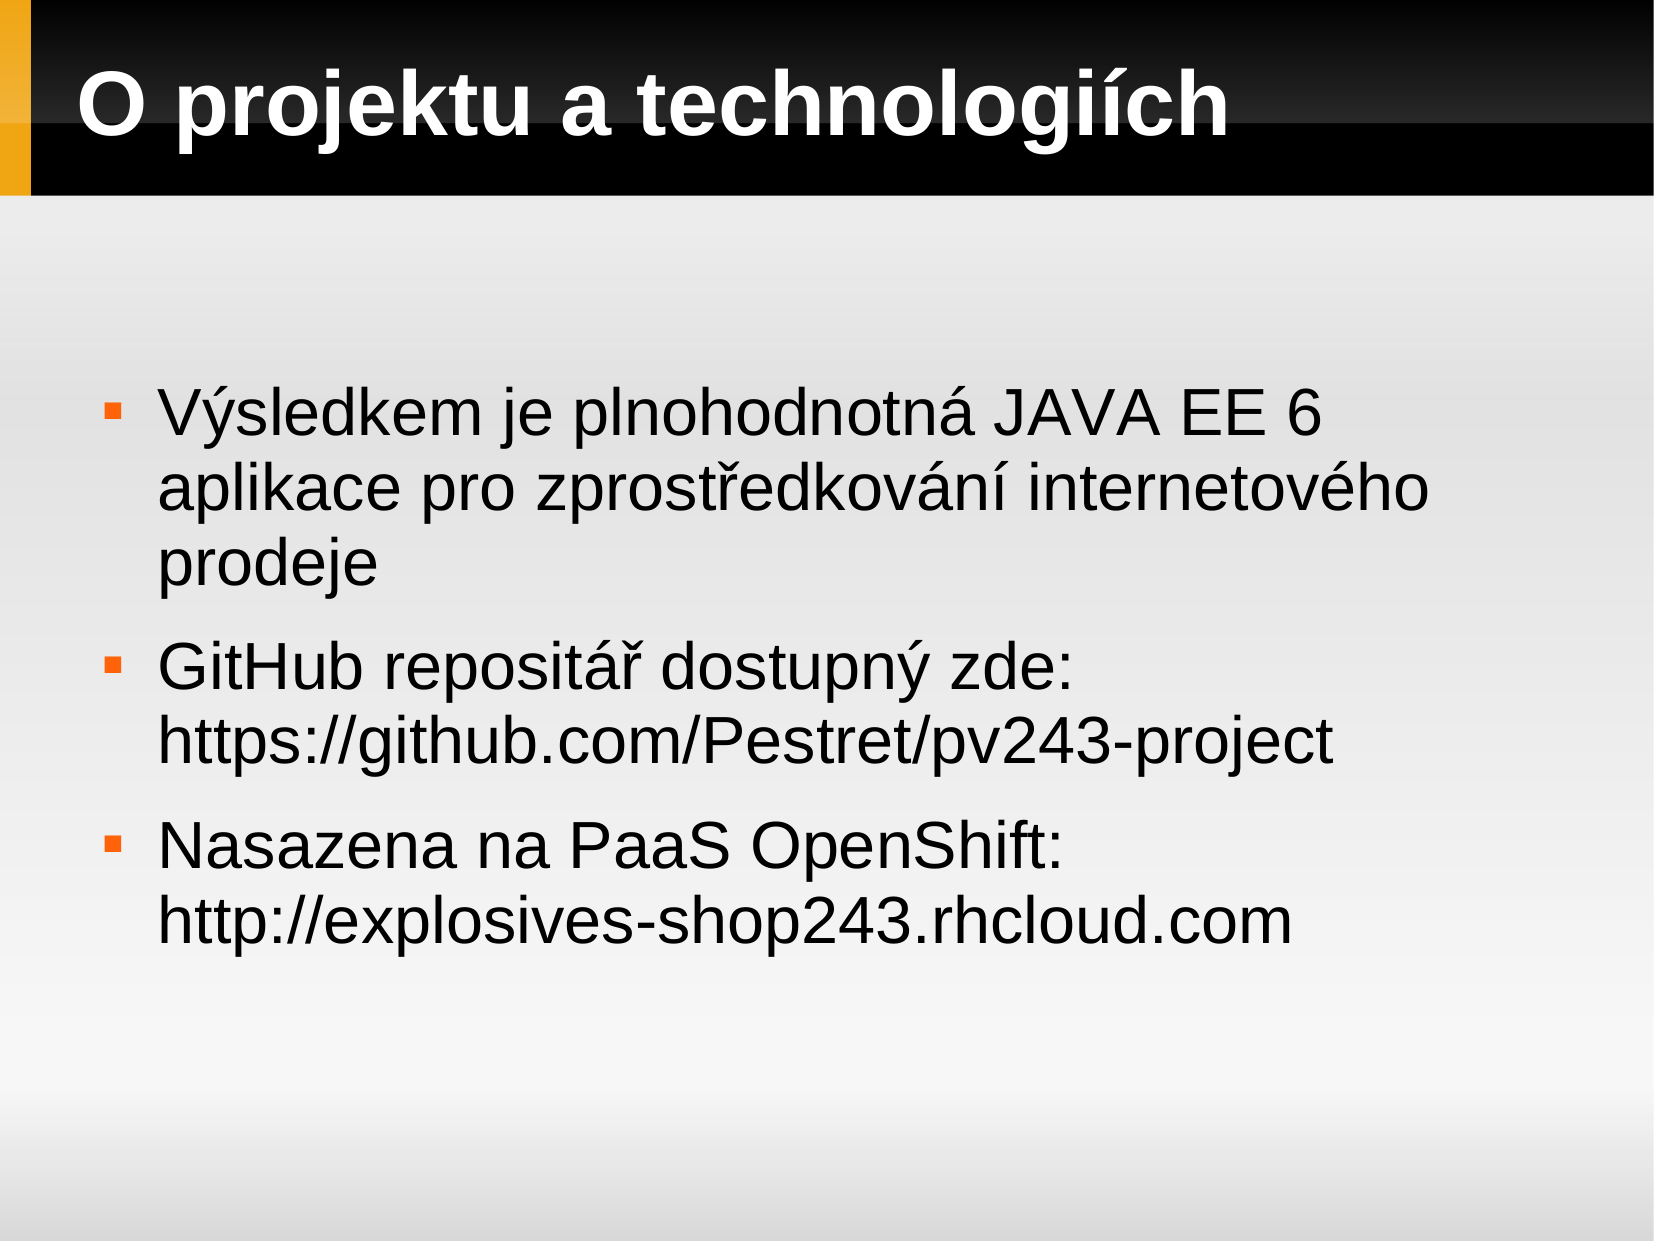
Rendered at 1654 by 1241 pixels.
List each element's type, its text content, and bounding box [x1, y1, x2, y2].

picture [0, 0, 1654, 1241]
list Výsledkem je plnohodnotná JAVA EE 6 aplikace pro zprostředkování internetového prodeje GitHub repositář dostupný zde: https://github.com/Pestret/pv243-project Nasazena na PaaS OpenShift: http://explosives-shop243.rhcloud.com [86, 375, 1576, 1194]
title O projektu a technologiích [76, 0, 1565, 208]
